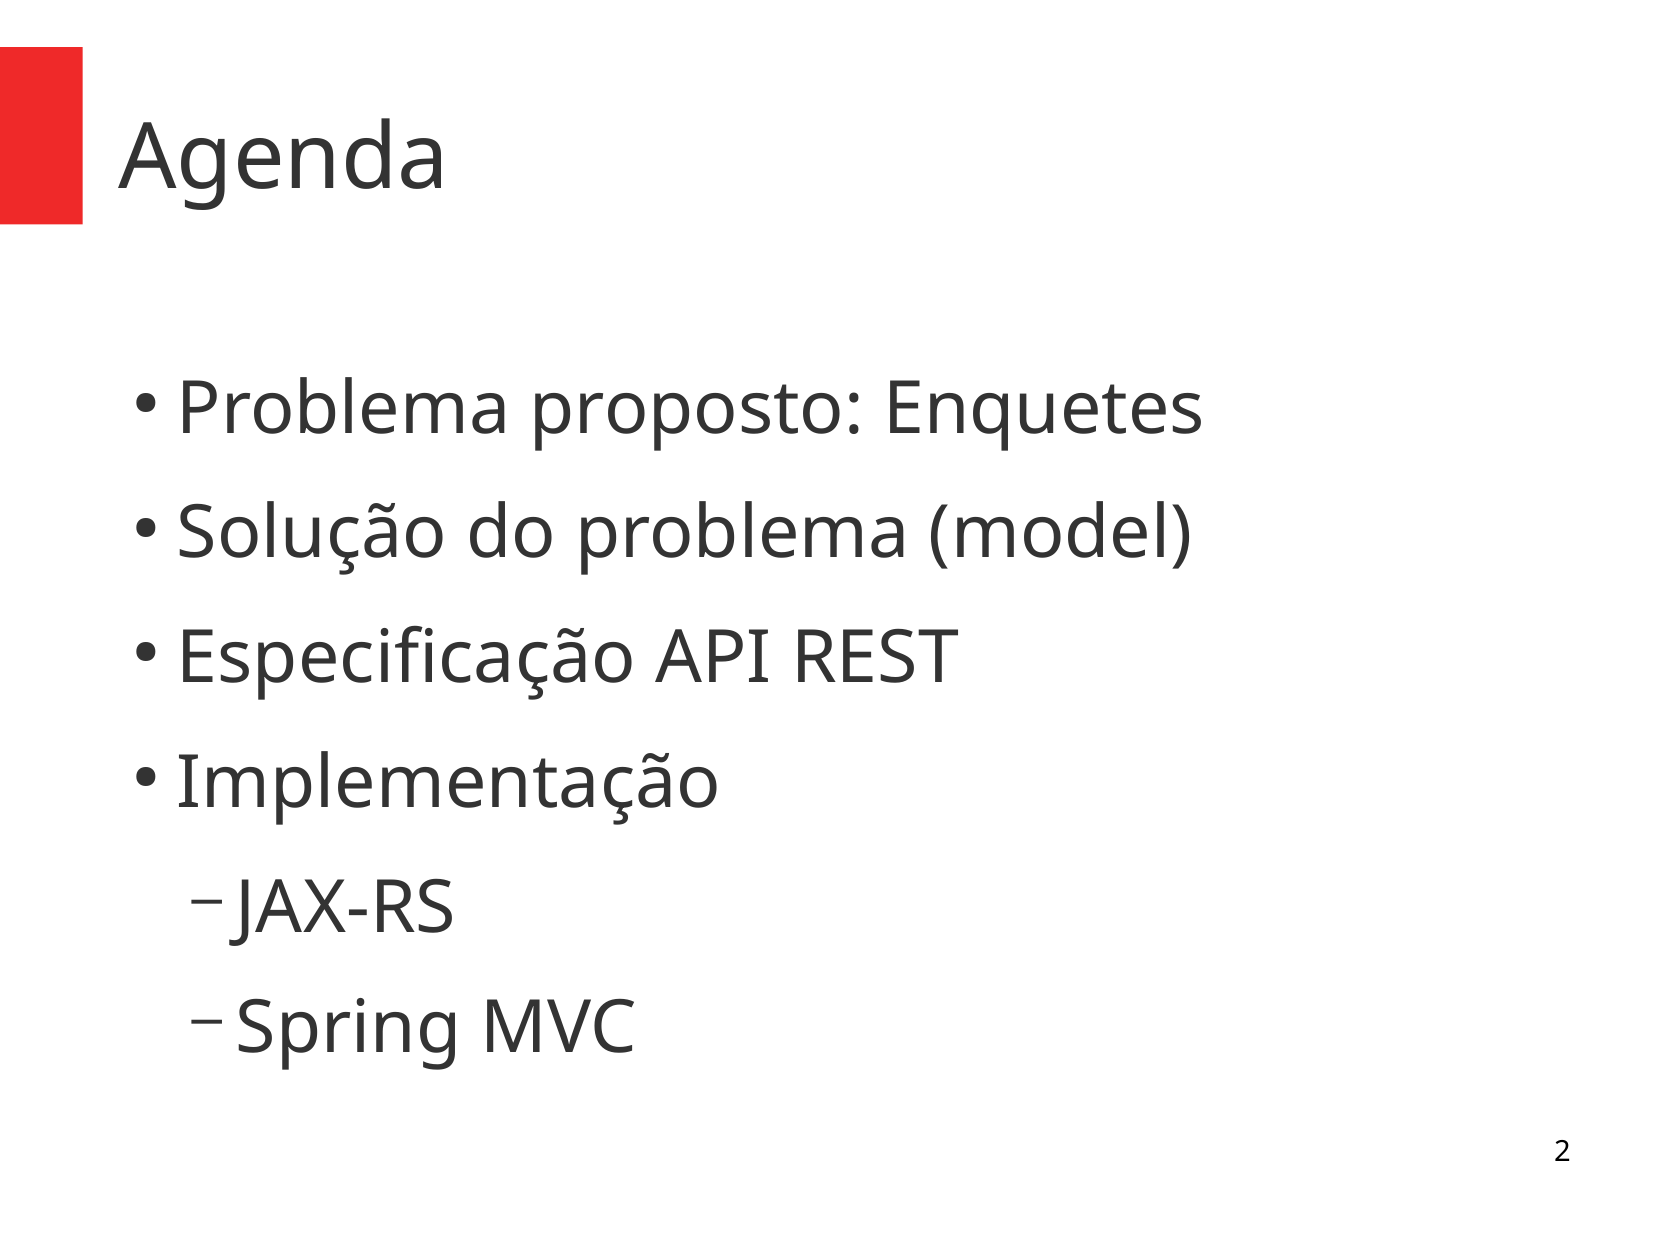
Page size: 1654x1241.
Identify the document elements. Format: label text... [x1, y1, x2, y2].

title Agenda [118, 49, 1571, 257]
list Problema proposto: Enquetes Solução do problema (model) Especificação API REST Implementação JAX-RS Spring MVC [118, 354, 1536, 1074]
